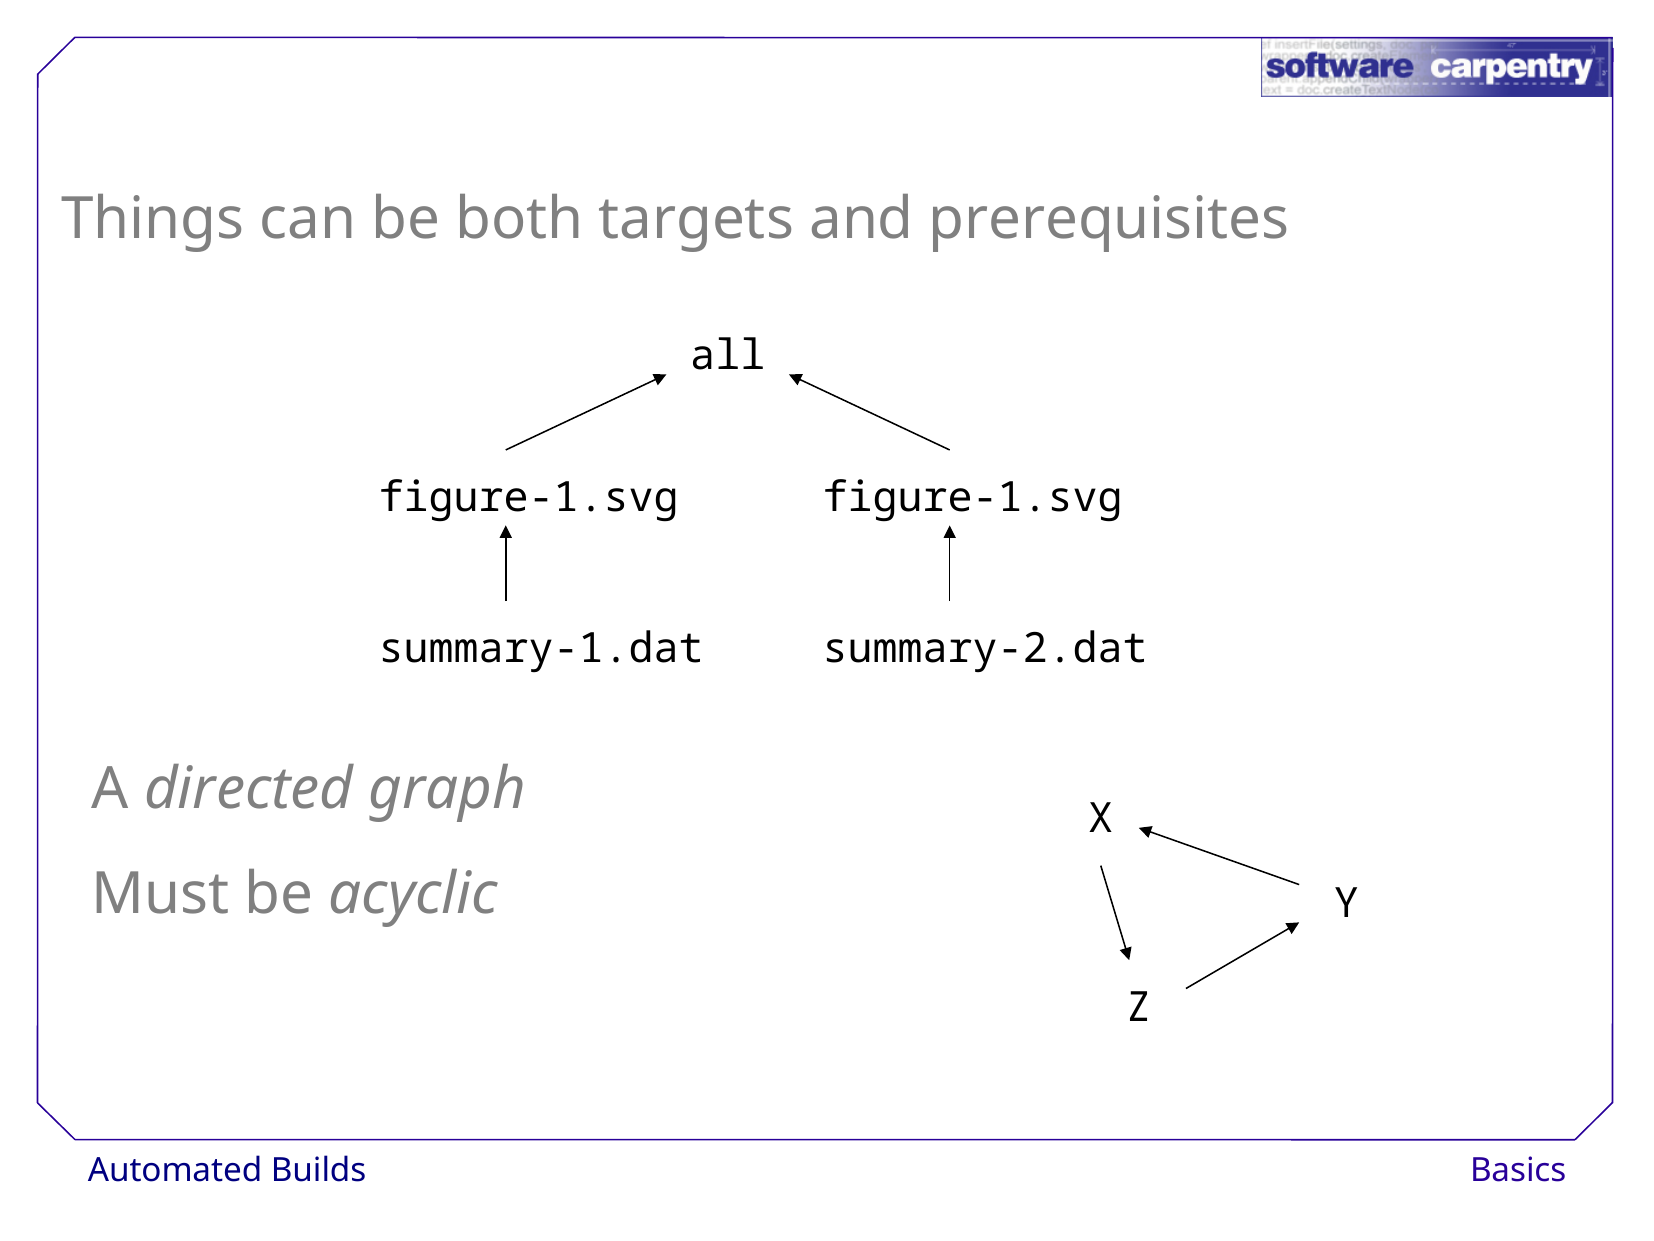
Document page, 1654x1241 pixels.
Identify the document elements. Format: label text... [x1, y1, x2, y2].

text_box figure-1.svg [807, 449, 1092, 545]
text_box figure-1.svg [363, 449, 648, 545]
text_box Things can be both targets and prerequisites [46, 138, 1455, 259]
text_box X [1062, 771, 1139, 866]
text_box summary-1.dat [363, 601, 648, 696]
text_box Y [1308, 856, 1385, 951]
text_box summary-2.dat [807, 601, 1092, 696]
text_box A directed graph Must be acyclic [76, 707, 692, 933]
picture [1261, 39, 1613, 97]
text_box Z [1100, 960, 1177, 1055]
text_box all [675, 308, 780, 403]
